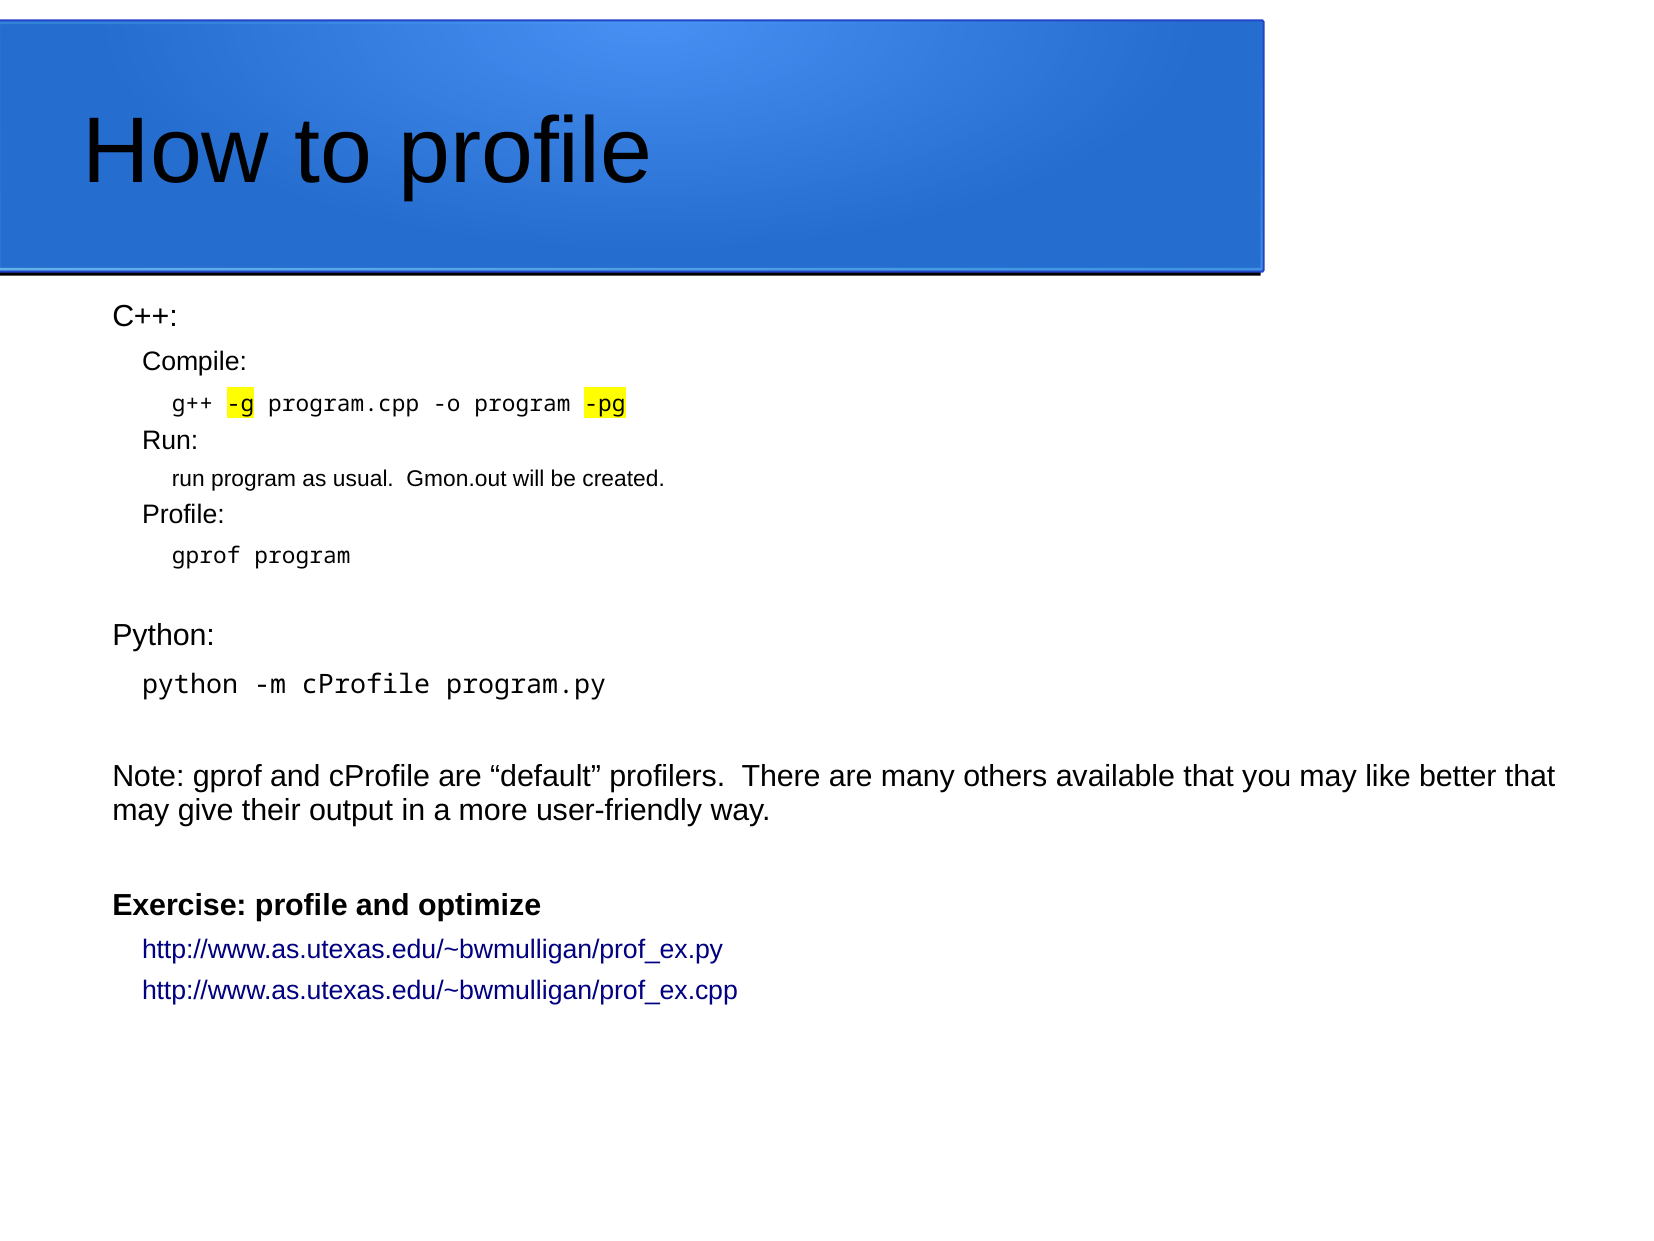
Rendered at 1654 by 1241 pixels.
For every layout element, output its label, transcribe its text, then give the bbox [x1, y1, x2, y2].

list C++: Compile: g++ -g program.cpp -o program -pg Run: run program as usual. Gmon.out will be created. Profile: gprof program Python: python -m cProfile program.py Note: gprof and cProfile are “default” profilers. There are many others available that you may like better that may give their output in a more user-friendly way. Exercise: profile and optimize http://www.as.utexas.edu/~bwmulligan/prof_ex.py http://www.as.utexas.edu/~bwmulligan/prof_ex.cpp [82, 299, 1571, 1019]
title How to profile [82, 47, 1234, 253]
